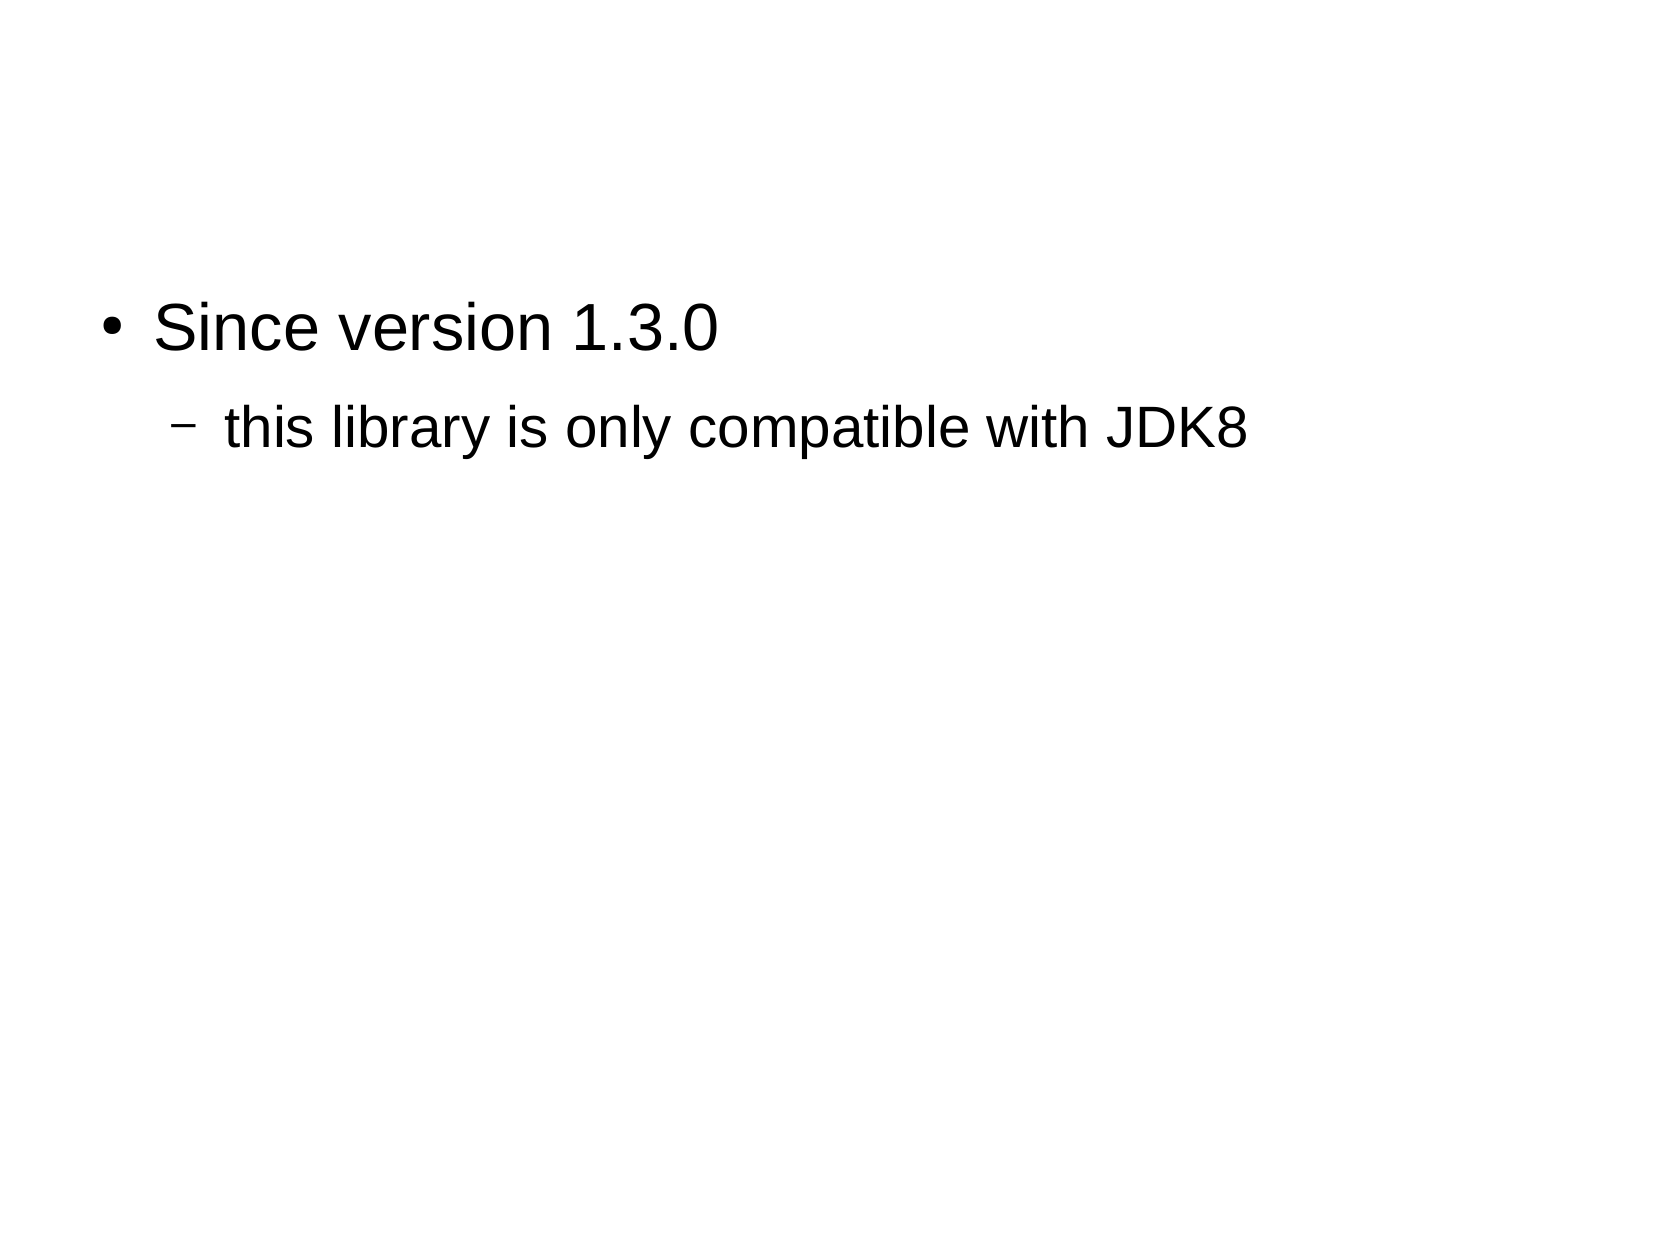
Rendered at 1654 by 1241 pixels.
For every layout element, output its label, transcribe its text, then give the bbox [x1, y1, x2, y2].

list Since version 1.3.0 this library is only compatible with JDK8 [82, 290, 1571, 1010]
